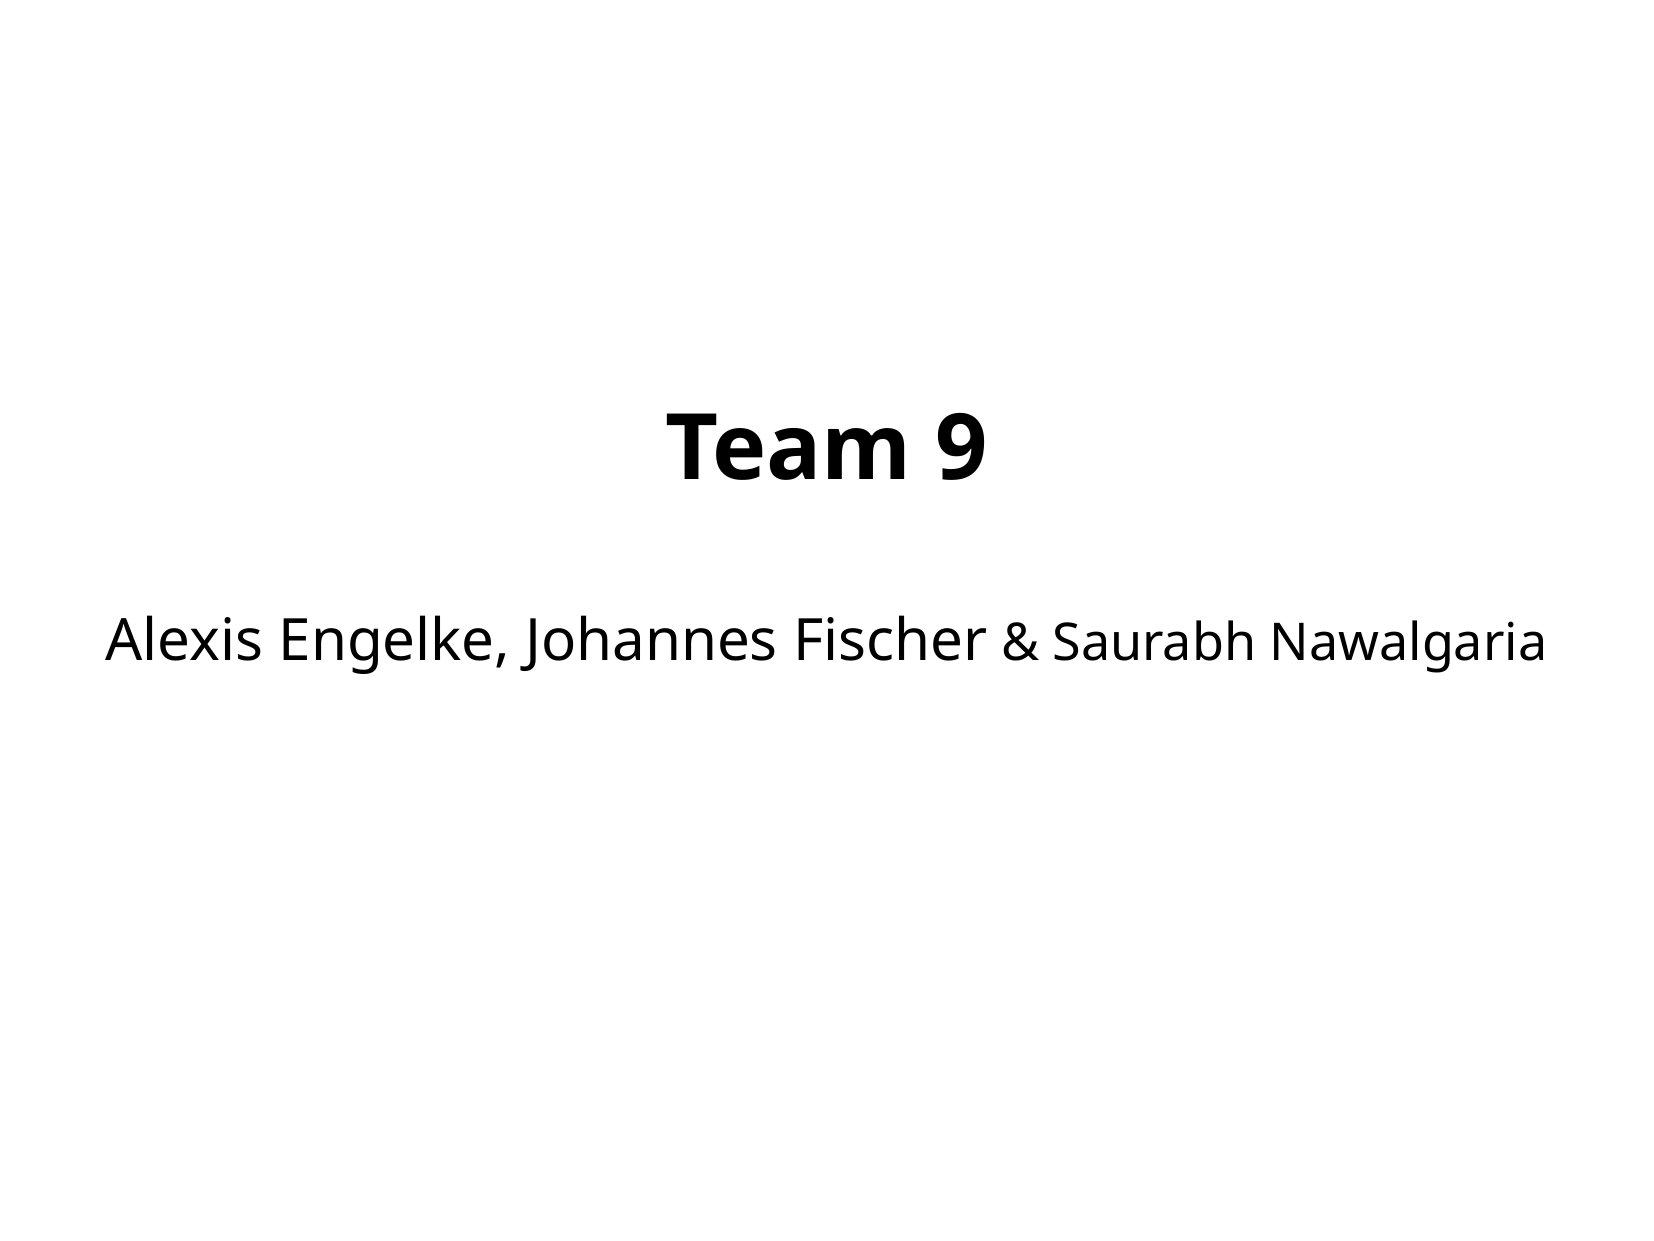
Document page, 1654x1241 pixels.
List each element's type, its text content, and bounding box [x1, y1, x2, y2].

subtitle Team 9 Alexis Engelke, Johannes Fischer & Saurabh Nawalgaria [82, 49, 1571, 1010]
